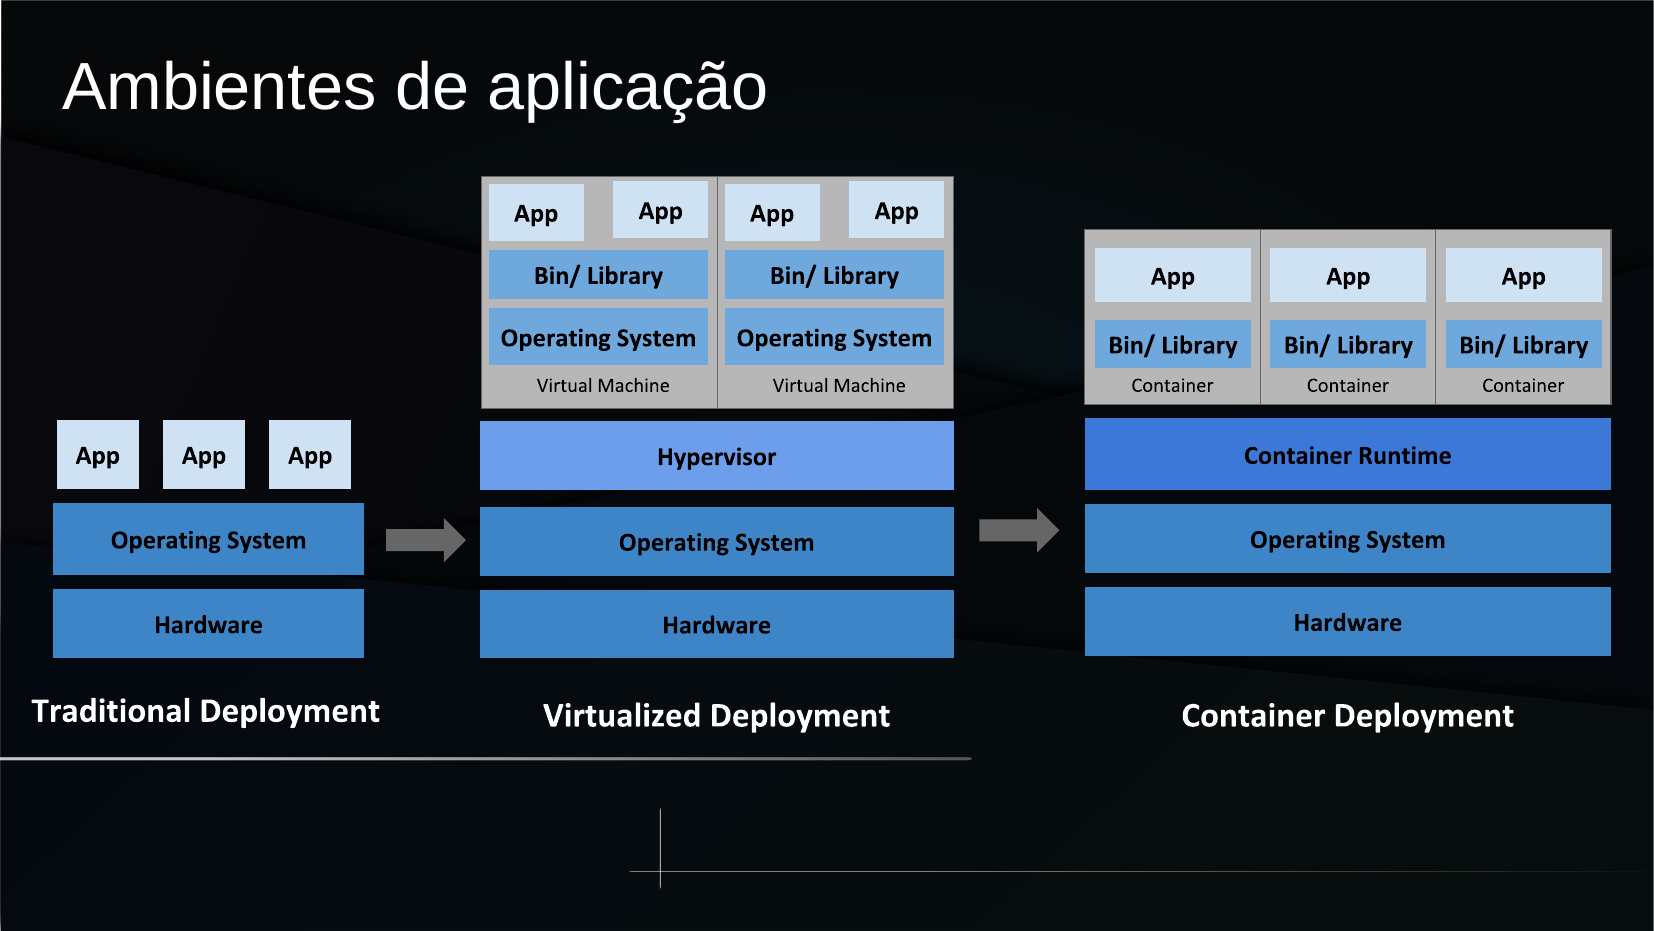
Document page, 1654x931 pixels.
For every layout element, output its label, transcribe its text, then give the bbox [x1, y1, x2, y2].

picture [0, 0, 1654, 931]
text_box Ambientes de aplicação [47, 41, 804, 154]
